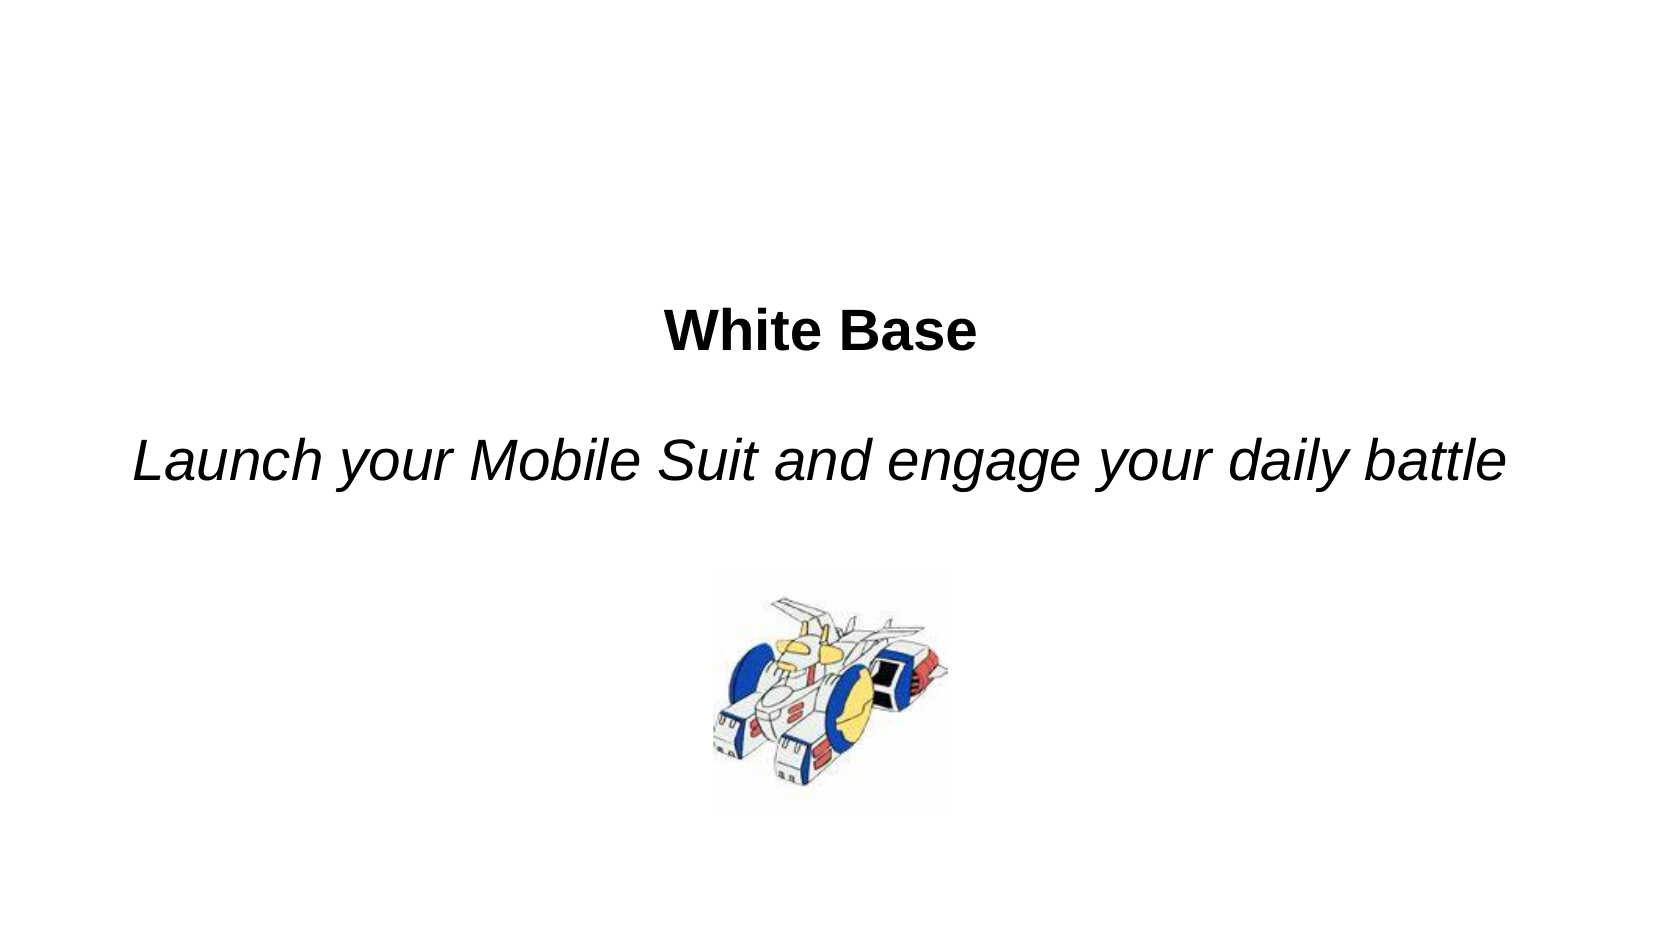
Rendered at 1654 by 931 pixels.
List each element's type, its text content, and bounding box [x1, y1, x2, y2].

picture [713, 643, 948, 810]
subtitle White Base Launch your Mobile Suit and engage your daily battle [76, 147, 1565, 643]
